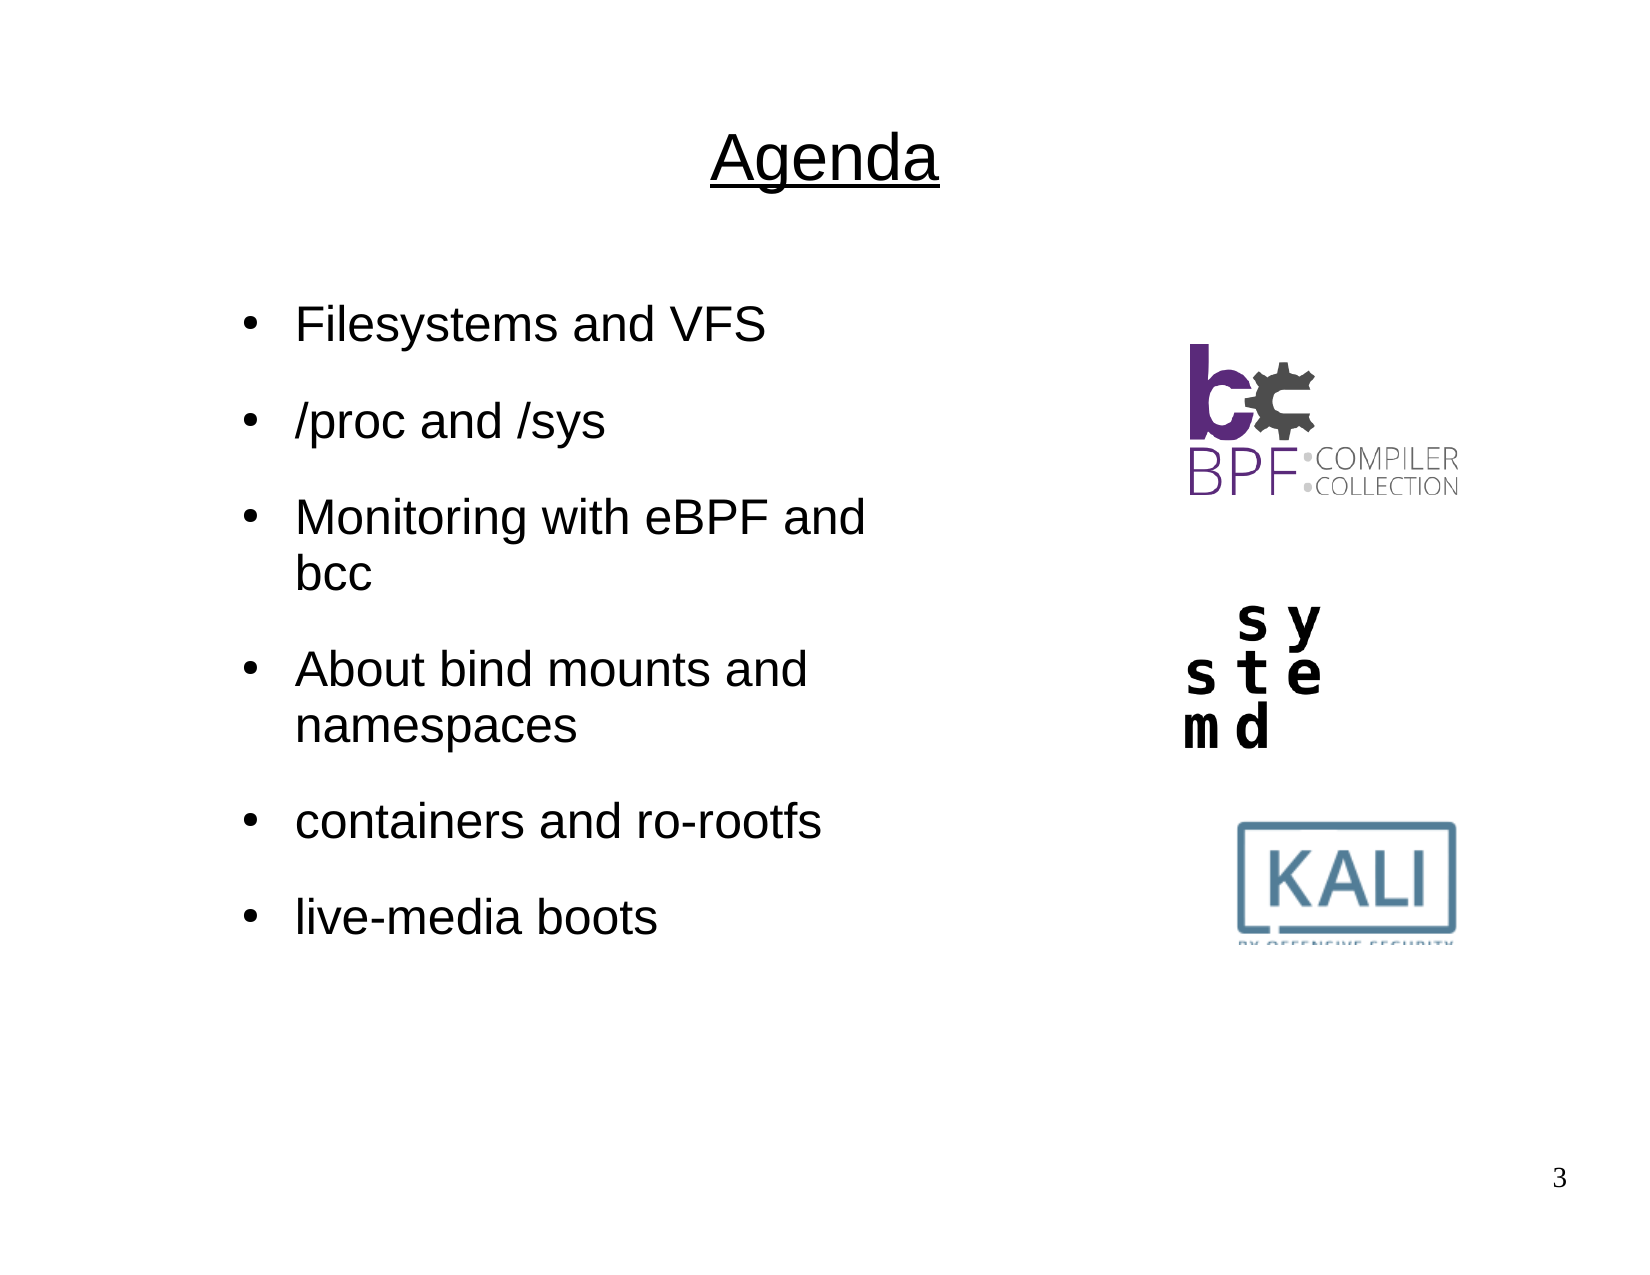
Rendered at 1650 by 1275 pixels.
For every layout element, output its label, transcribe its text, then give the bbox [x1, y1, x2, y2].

title Agenda [82, 50, 1568, 264]
picture [1178, 601, 1329, 752]
picture [1190, 344, 1458, 495]
list Filesystems and VFS /proc and /sys Monitoring with eBPF and bcc About bind mounts and namespaces containers and ro-rootfs live-media boots [223, 296, 949, 1037]
picture [1236, 819, 1468, 945]
